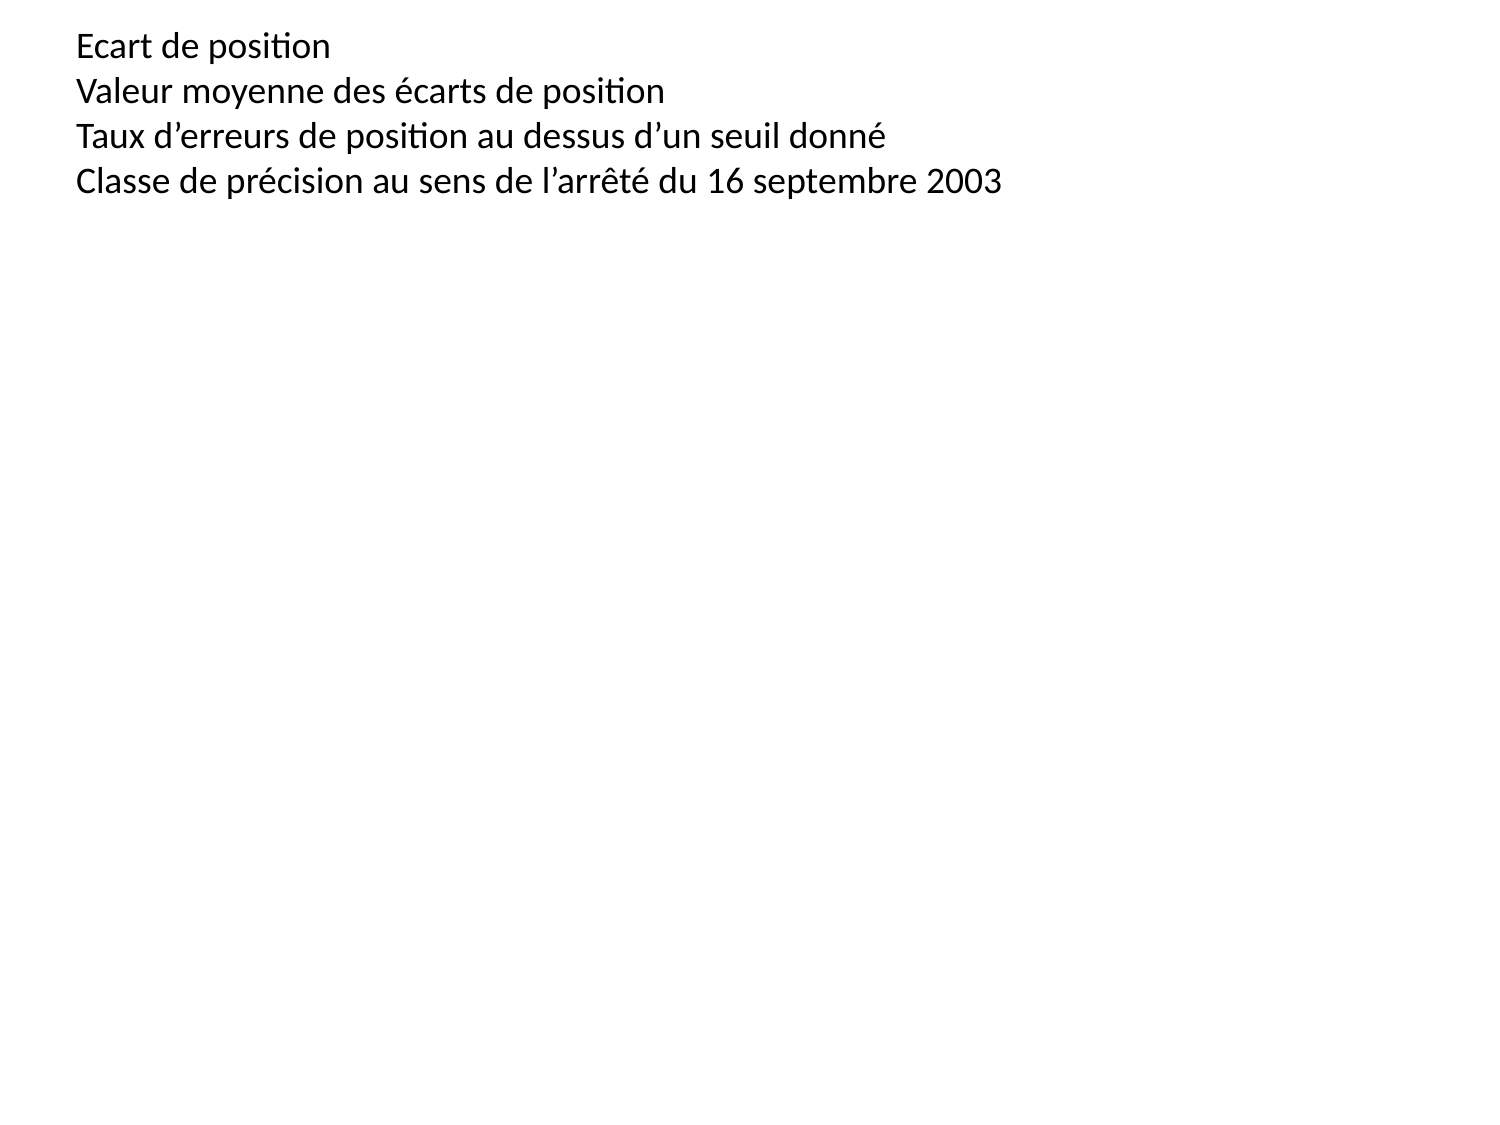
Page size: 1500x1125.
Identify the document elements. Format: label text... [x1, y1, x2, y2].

text_box Ecart de position Valeur moyenne des écarts de position Taux d’erreurs de position au dessus d’un seuil donné Classe de précision au sens de l’arrêté du 16 septembre 2003 [61, 13, 1019, 209]
